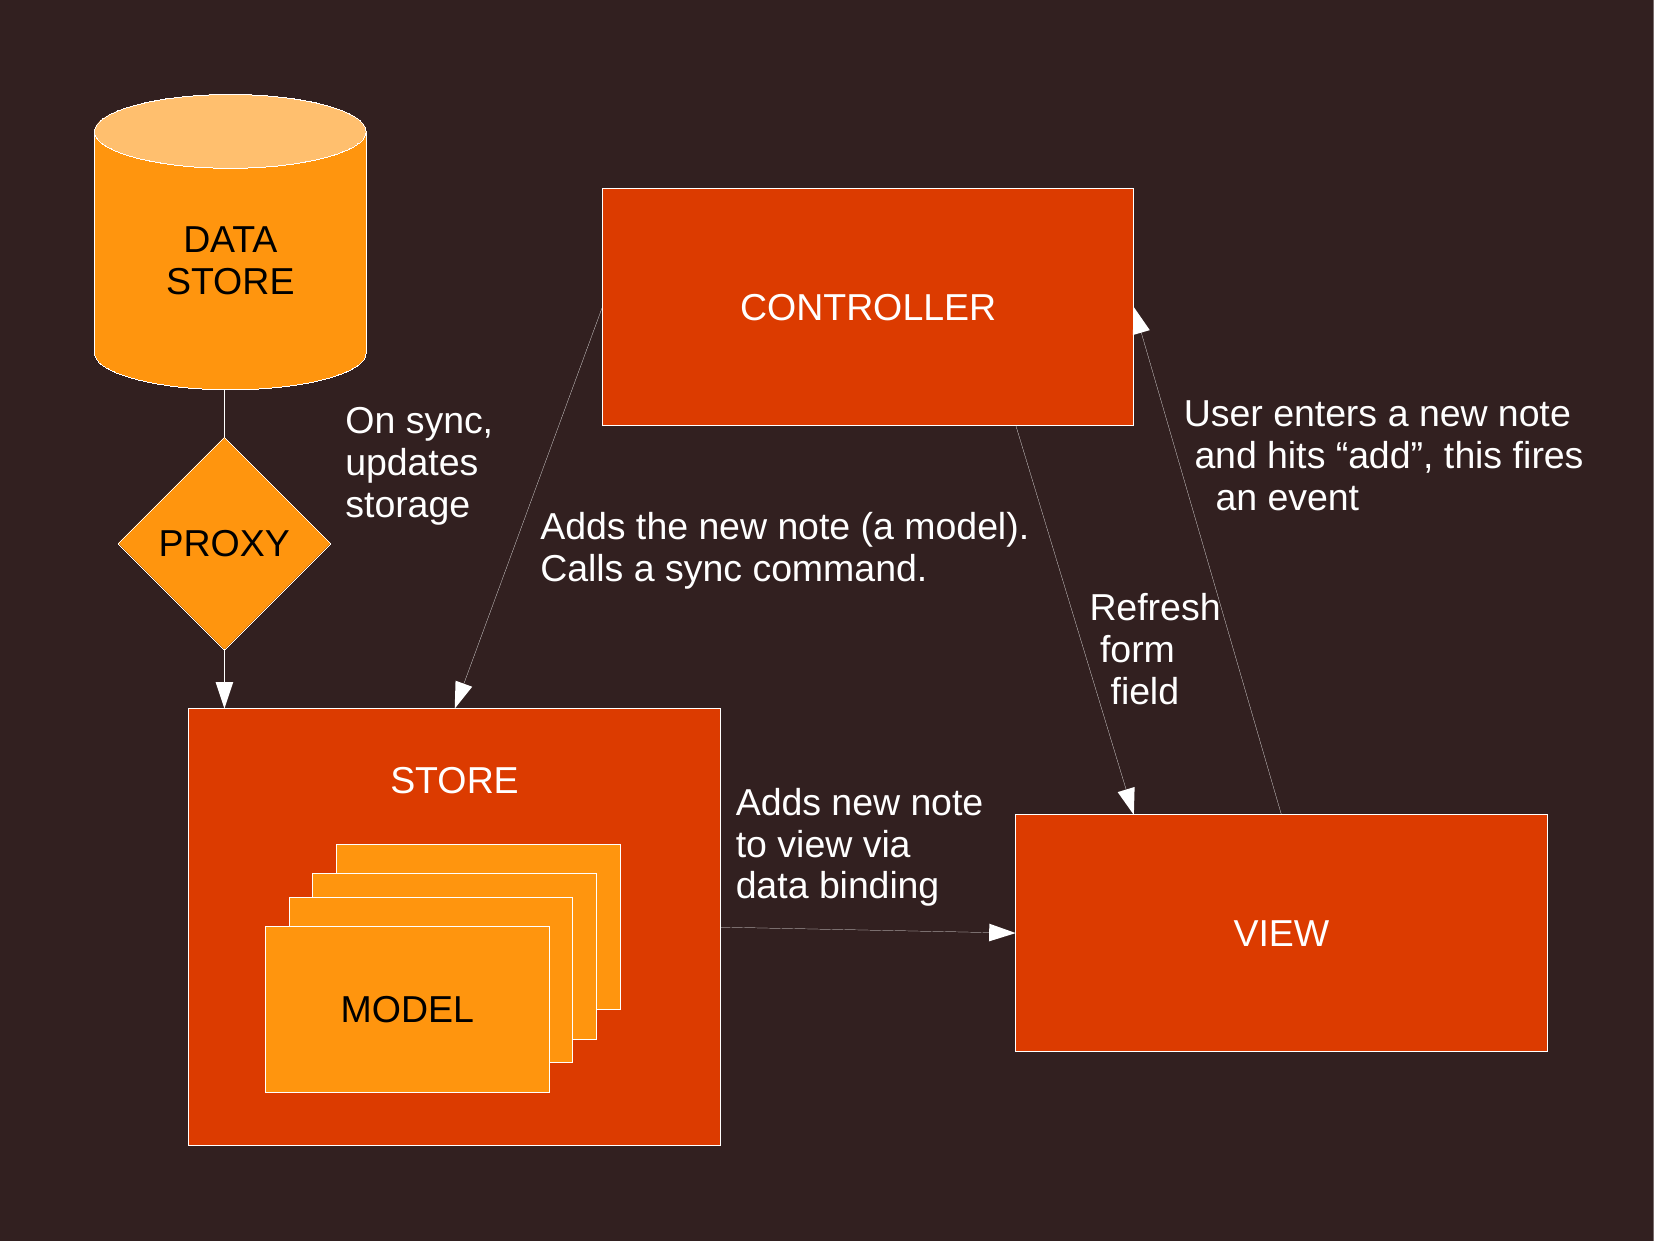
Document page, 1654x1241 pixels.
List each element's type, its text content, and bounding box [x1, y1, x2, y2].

text_box STORE [188, 708, 721, 1146]
text_box CONTROLLER [602, 188, 1134, 426]
text_box On sync, updates storage [330, 392, 519, 533]
text_box Refresh form field [1074, 578, 1247, 720]
text_box Adds new note to view via data binding [721, 773, 999, 915]
text_box PROXY [118, 437, 331, 650]
text_box [289, 844, 621, 1063]
text_box User enters a new note and hits “add”, this fires an event [1169, 385, 1600, 527]
text_box Adds the new note (a model). Calls a sync command. [525, 498, 1045, 598]
text_box VIEW [1015, 814, 1548, 1052]
text_box DATA STORE [94, 133, 367, 390]
text_box MODEL [265, 926, 550, 1093]
